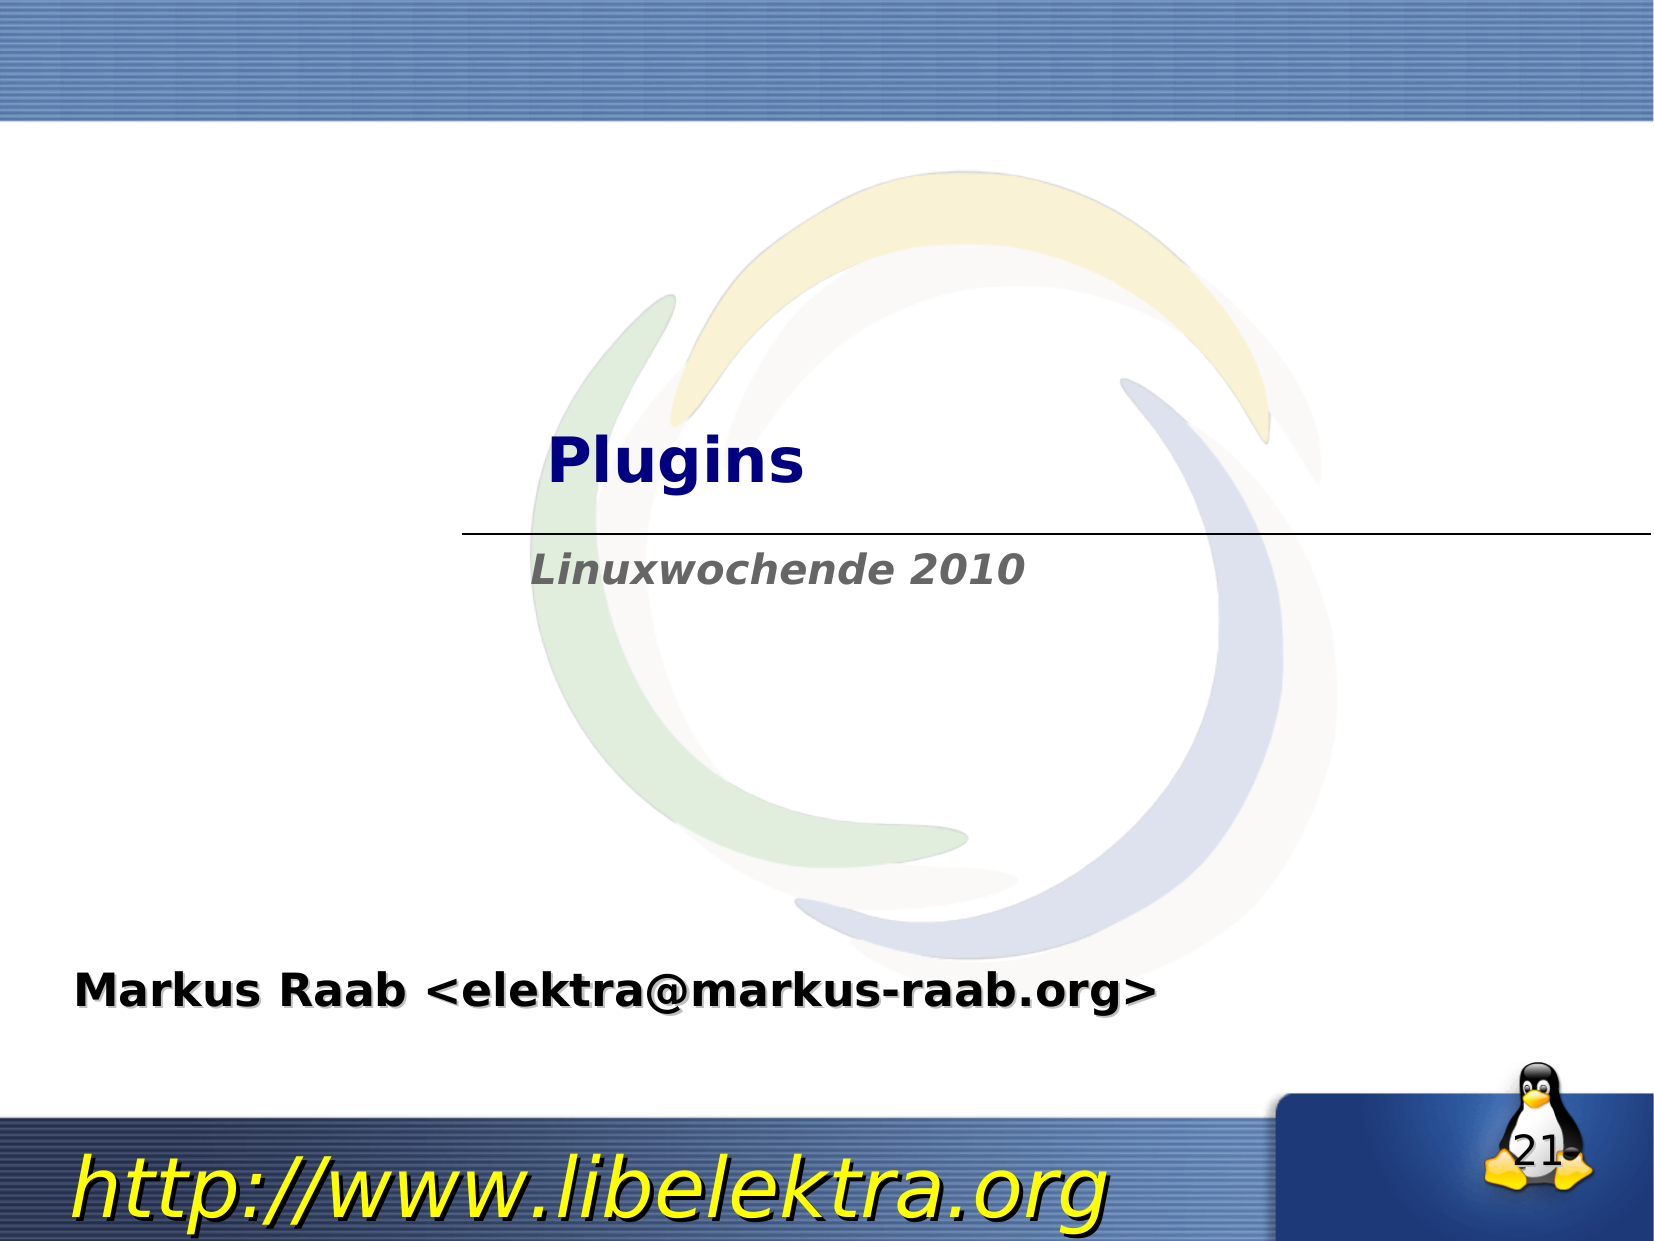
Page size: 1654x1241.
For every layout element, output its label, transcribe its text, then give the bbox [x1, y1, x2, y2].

text_box Plugins [531, 413, 1434, 511]
picture [481, 535, 1374, 953]
text_box Linuxwochende 2010 [515, 538, 1448, 685]
picture [0, 1061, 1654, 1241]
picture [0, 0, 1654, 533]
text_box Markus Raab <elektra@markus-raab.org> [58, 953, 1481, 1030]
text_box <Nummer> [1312, 1122, 1565, 1178]
